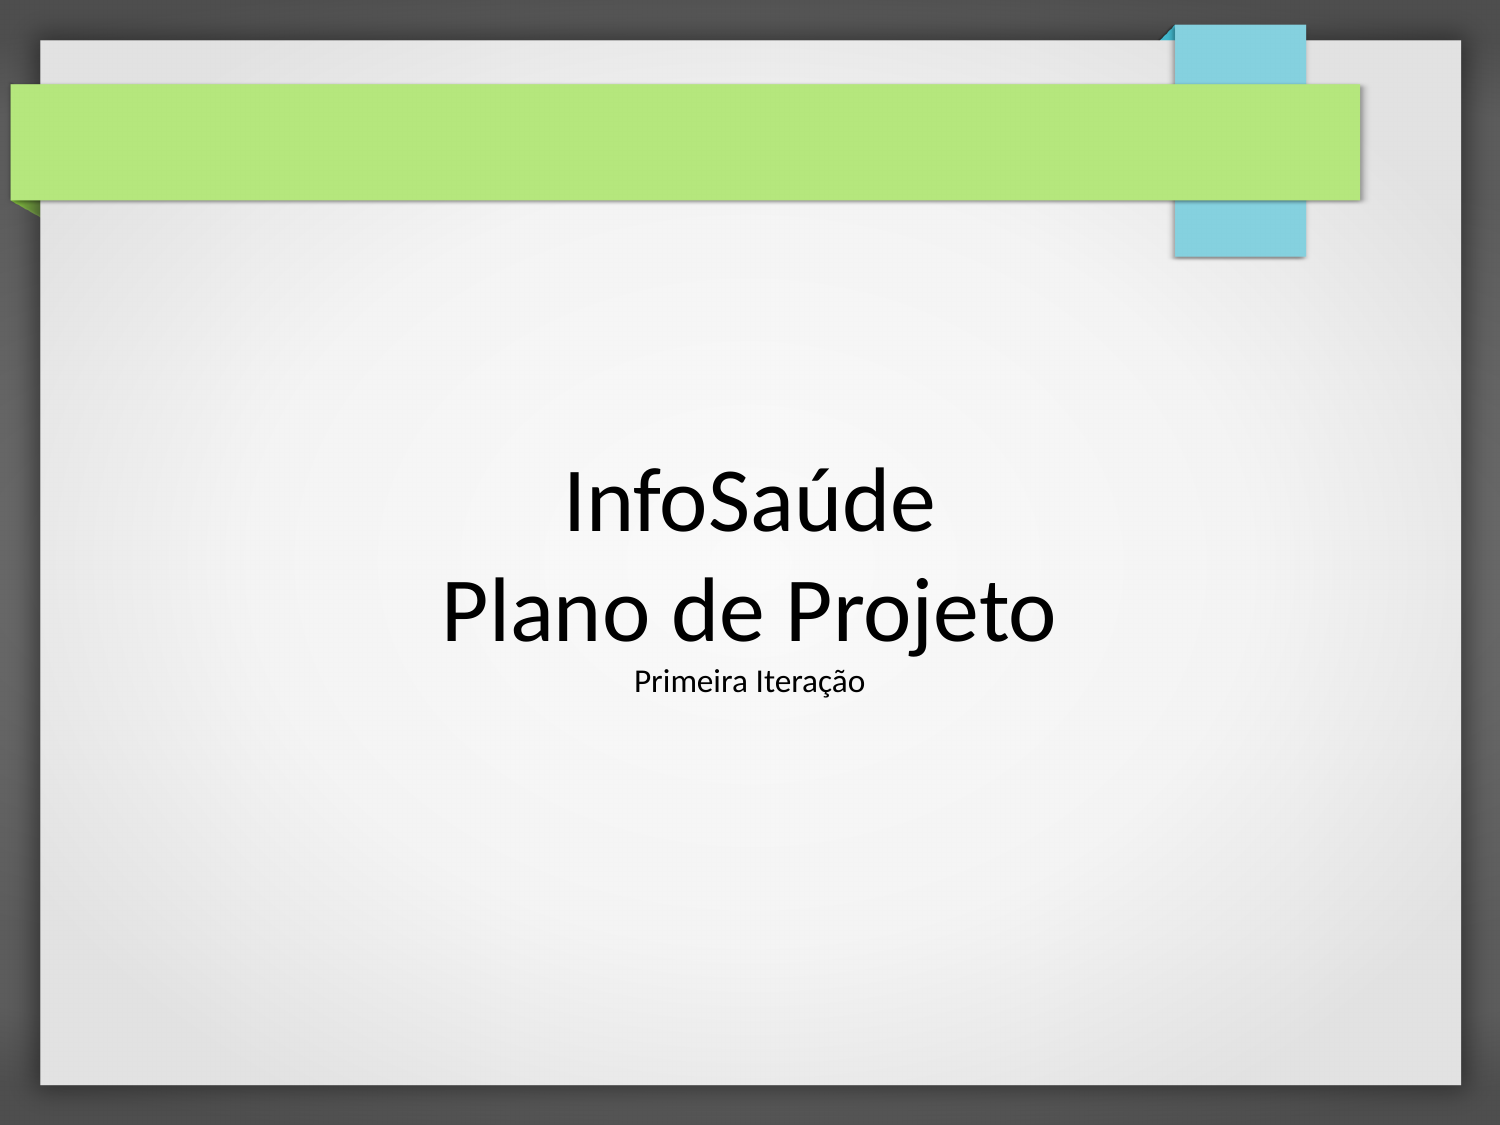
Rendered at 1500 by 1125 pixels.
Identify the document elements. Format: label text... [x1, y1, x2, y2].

picture [0, 0, 1500, 1125]
title InfoSaúde Plano de Projeto Primeira Iteração [112, 448, 1388, 690]
